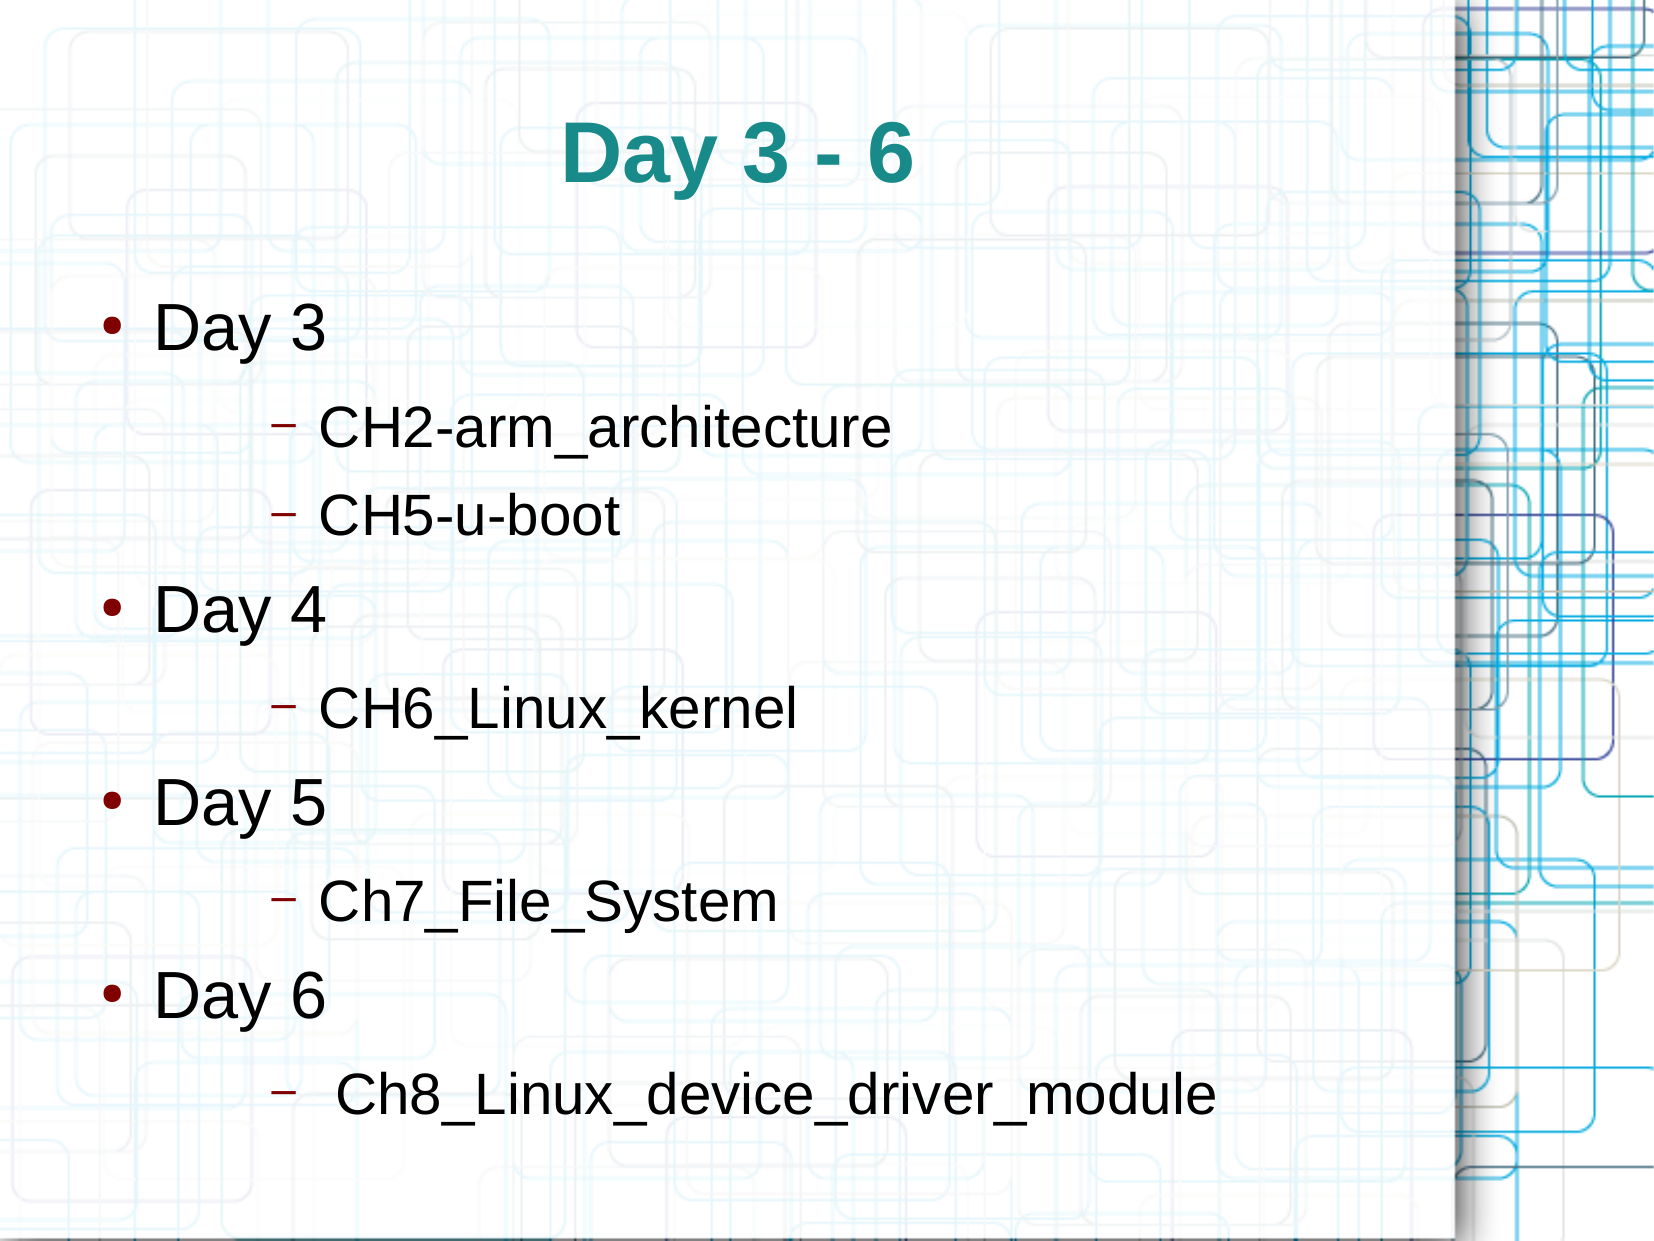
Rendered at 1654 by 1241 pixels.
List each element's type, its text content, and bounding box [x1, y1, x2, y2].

list Day 3 CH2-arm_architecture CH5-u-boot Day 4 CH6_Linux_kernel Day 5 Ch7_File_System Day 6 Ch8_Linux_device_driver_module [82, 290, 1418, 1128]
picture [0, 0, 1654, 1241]
title Day 3 - 6 [59, 49, 1418, 257]
